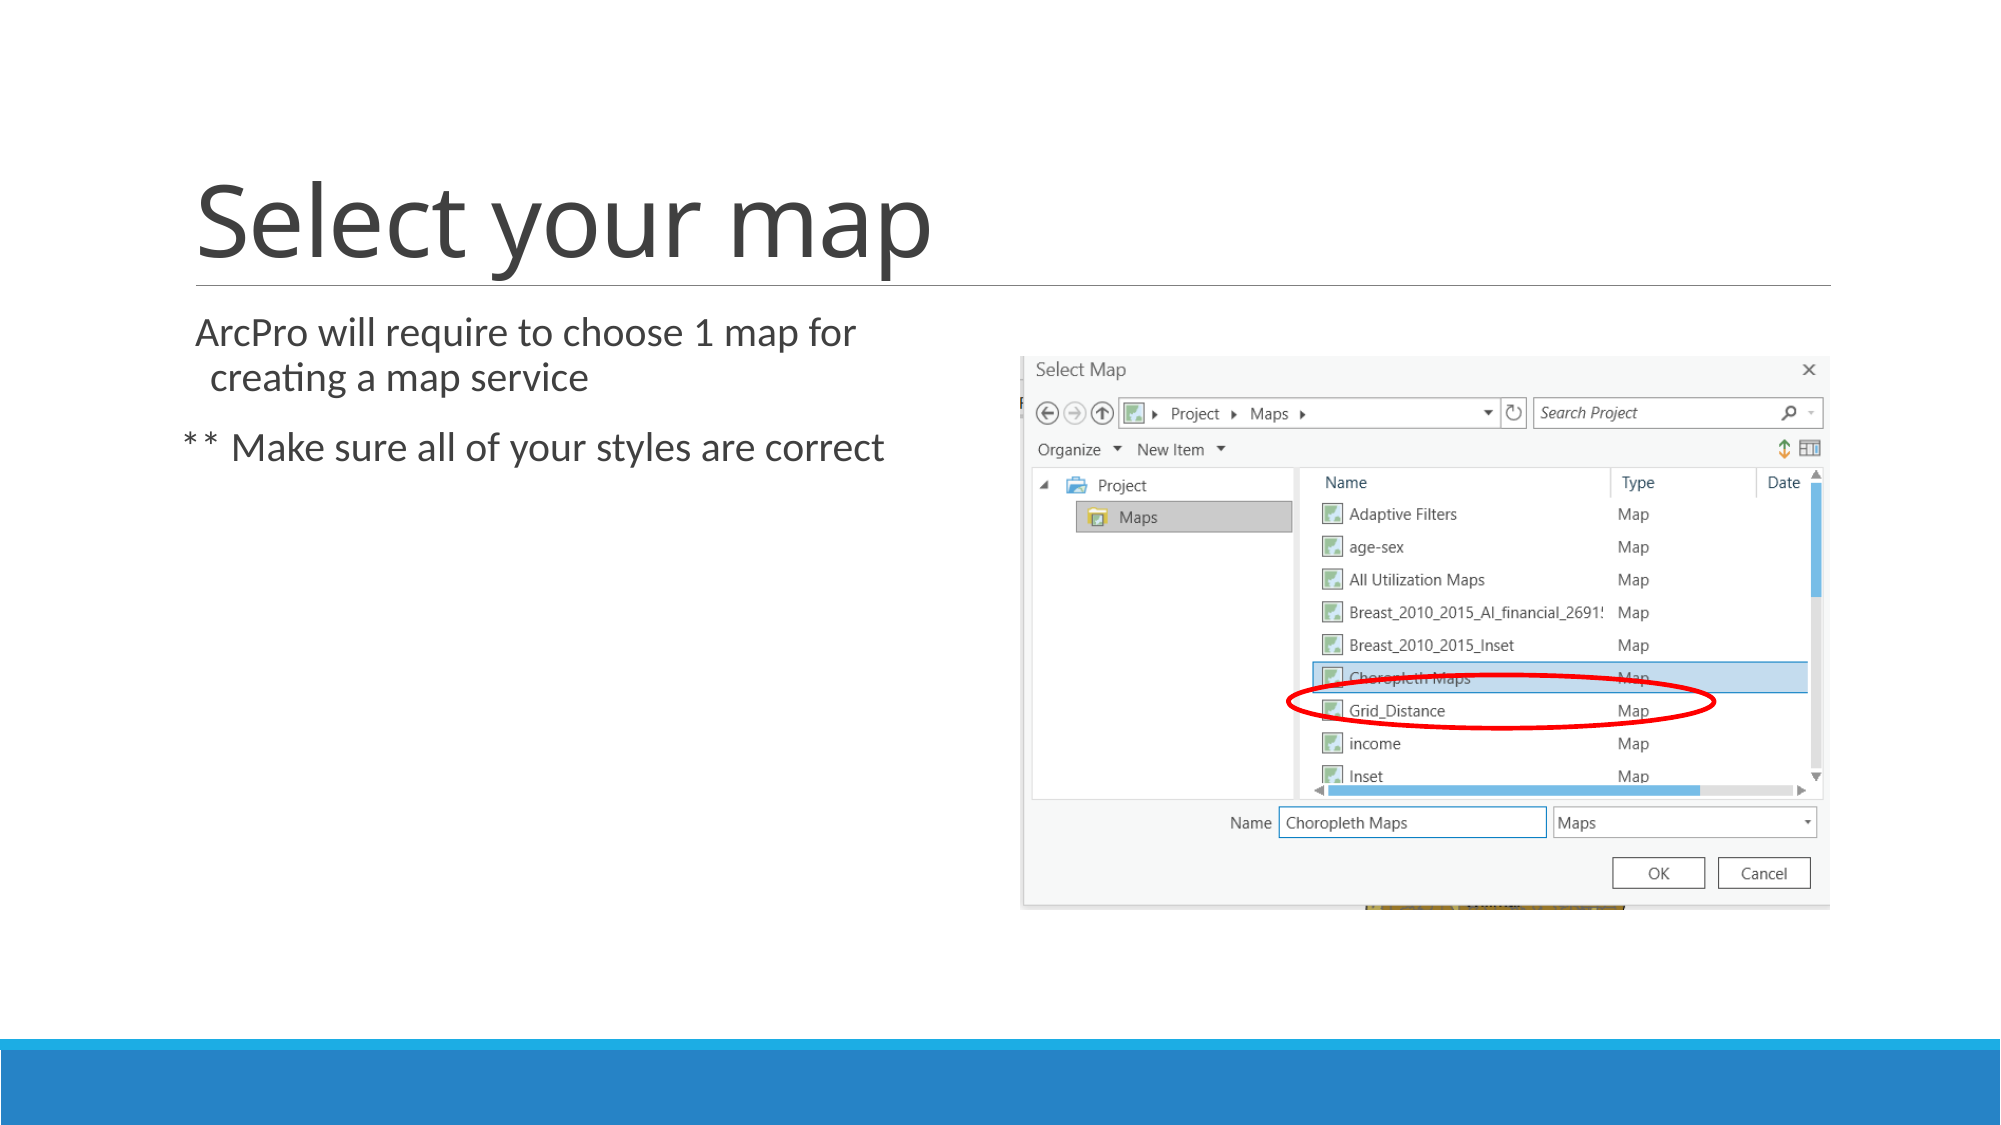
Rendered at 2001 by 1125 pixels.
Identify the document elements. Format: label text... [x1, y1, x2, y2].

picture [1020, 356, 1830, 910]
title Select your map [180, 47, 1831, 286]
list ArcPro will require to choose 1 map for creating a map service ** Make sure all of your styles are correct [180, 302, 991, 963]
